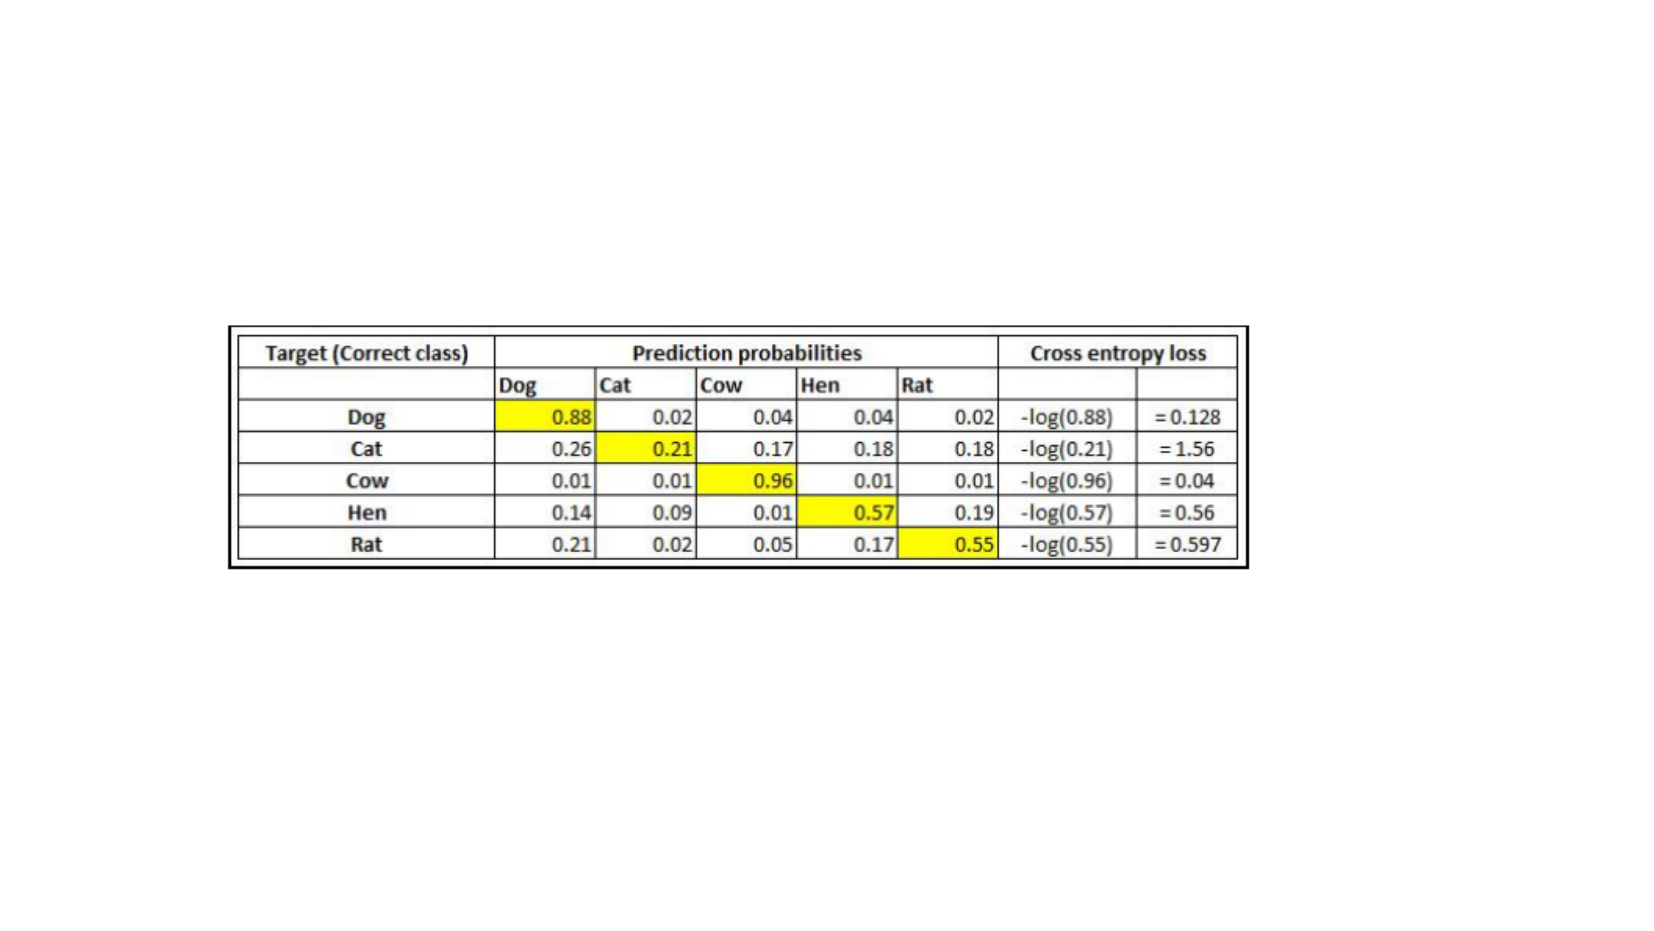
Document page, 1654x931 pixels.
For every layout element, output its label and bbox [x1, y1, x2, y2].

picture [219, 310, 1265, 593]
